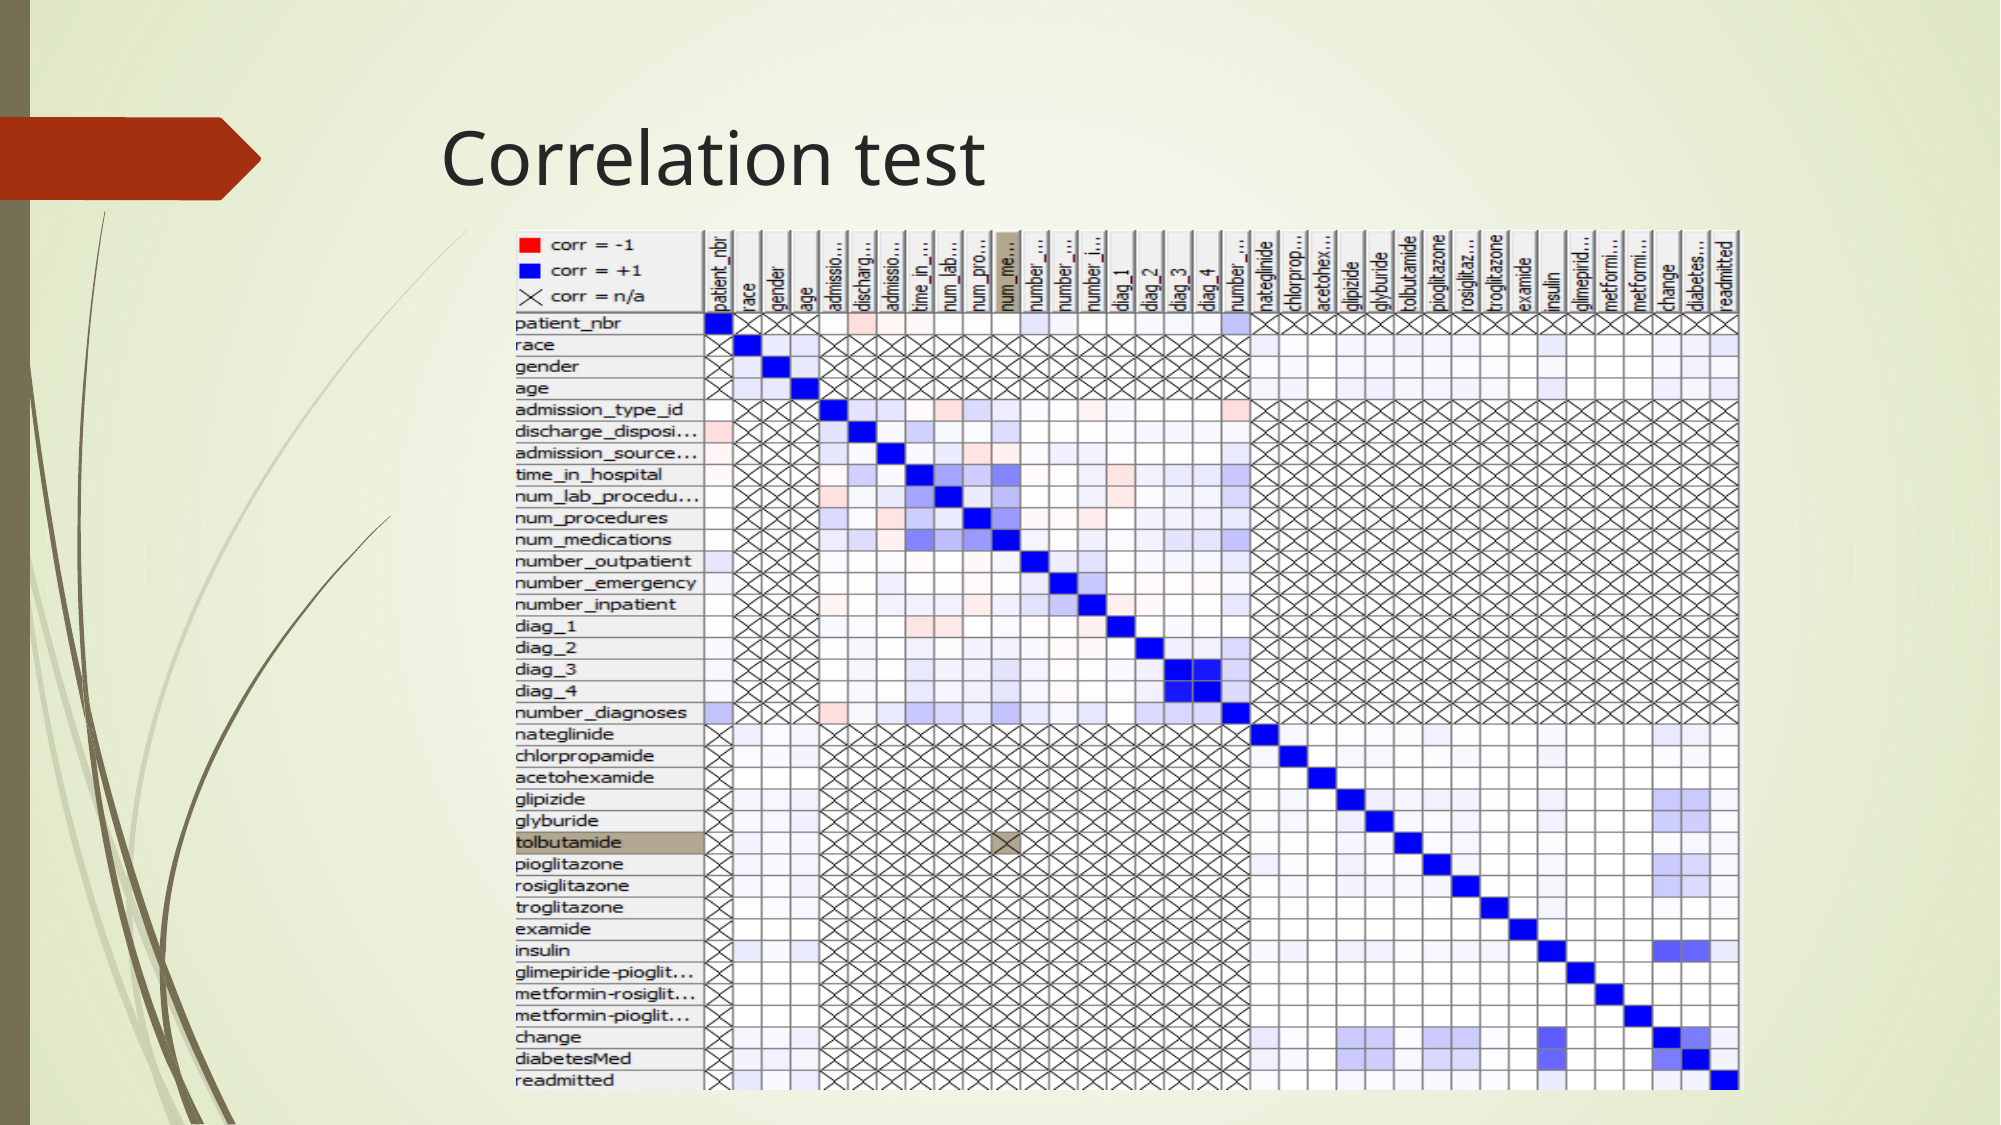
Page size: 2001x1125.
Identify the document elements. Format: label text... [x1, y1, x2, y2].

title Correlation test [425, 102, 1888, 313]
picture [516, 230, 1744, 1090]
